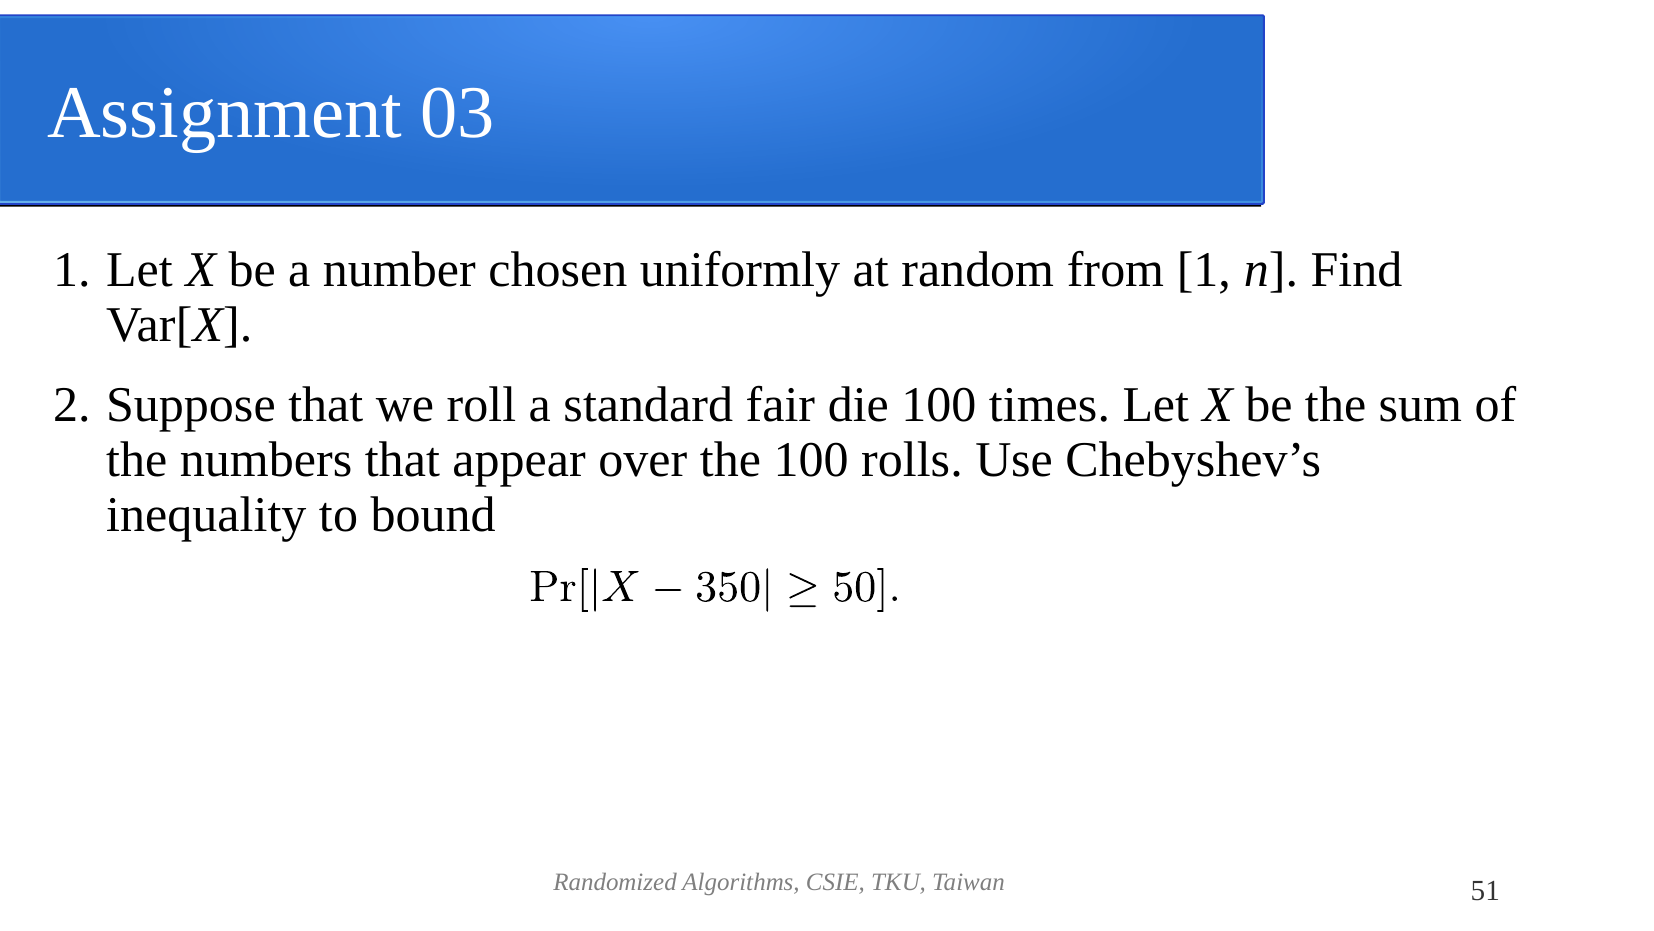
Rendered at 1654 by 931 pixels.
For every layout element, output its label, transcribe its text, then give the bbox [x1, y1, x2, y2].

picture [527, 566, 899, 614]
title Assignment 03 [47, 35, 1199, 189]
list Let X be a number chosen uniformly at random from [1, n]. Find Var[X]. Suppose that we roll a standard fair die 100 times. Let X be the sum of the numbers that appear over the 100 rolls. Use Chebyshev’s inequality to bound [35, 242, 1524, 782]
